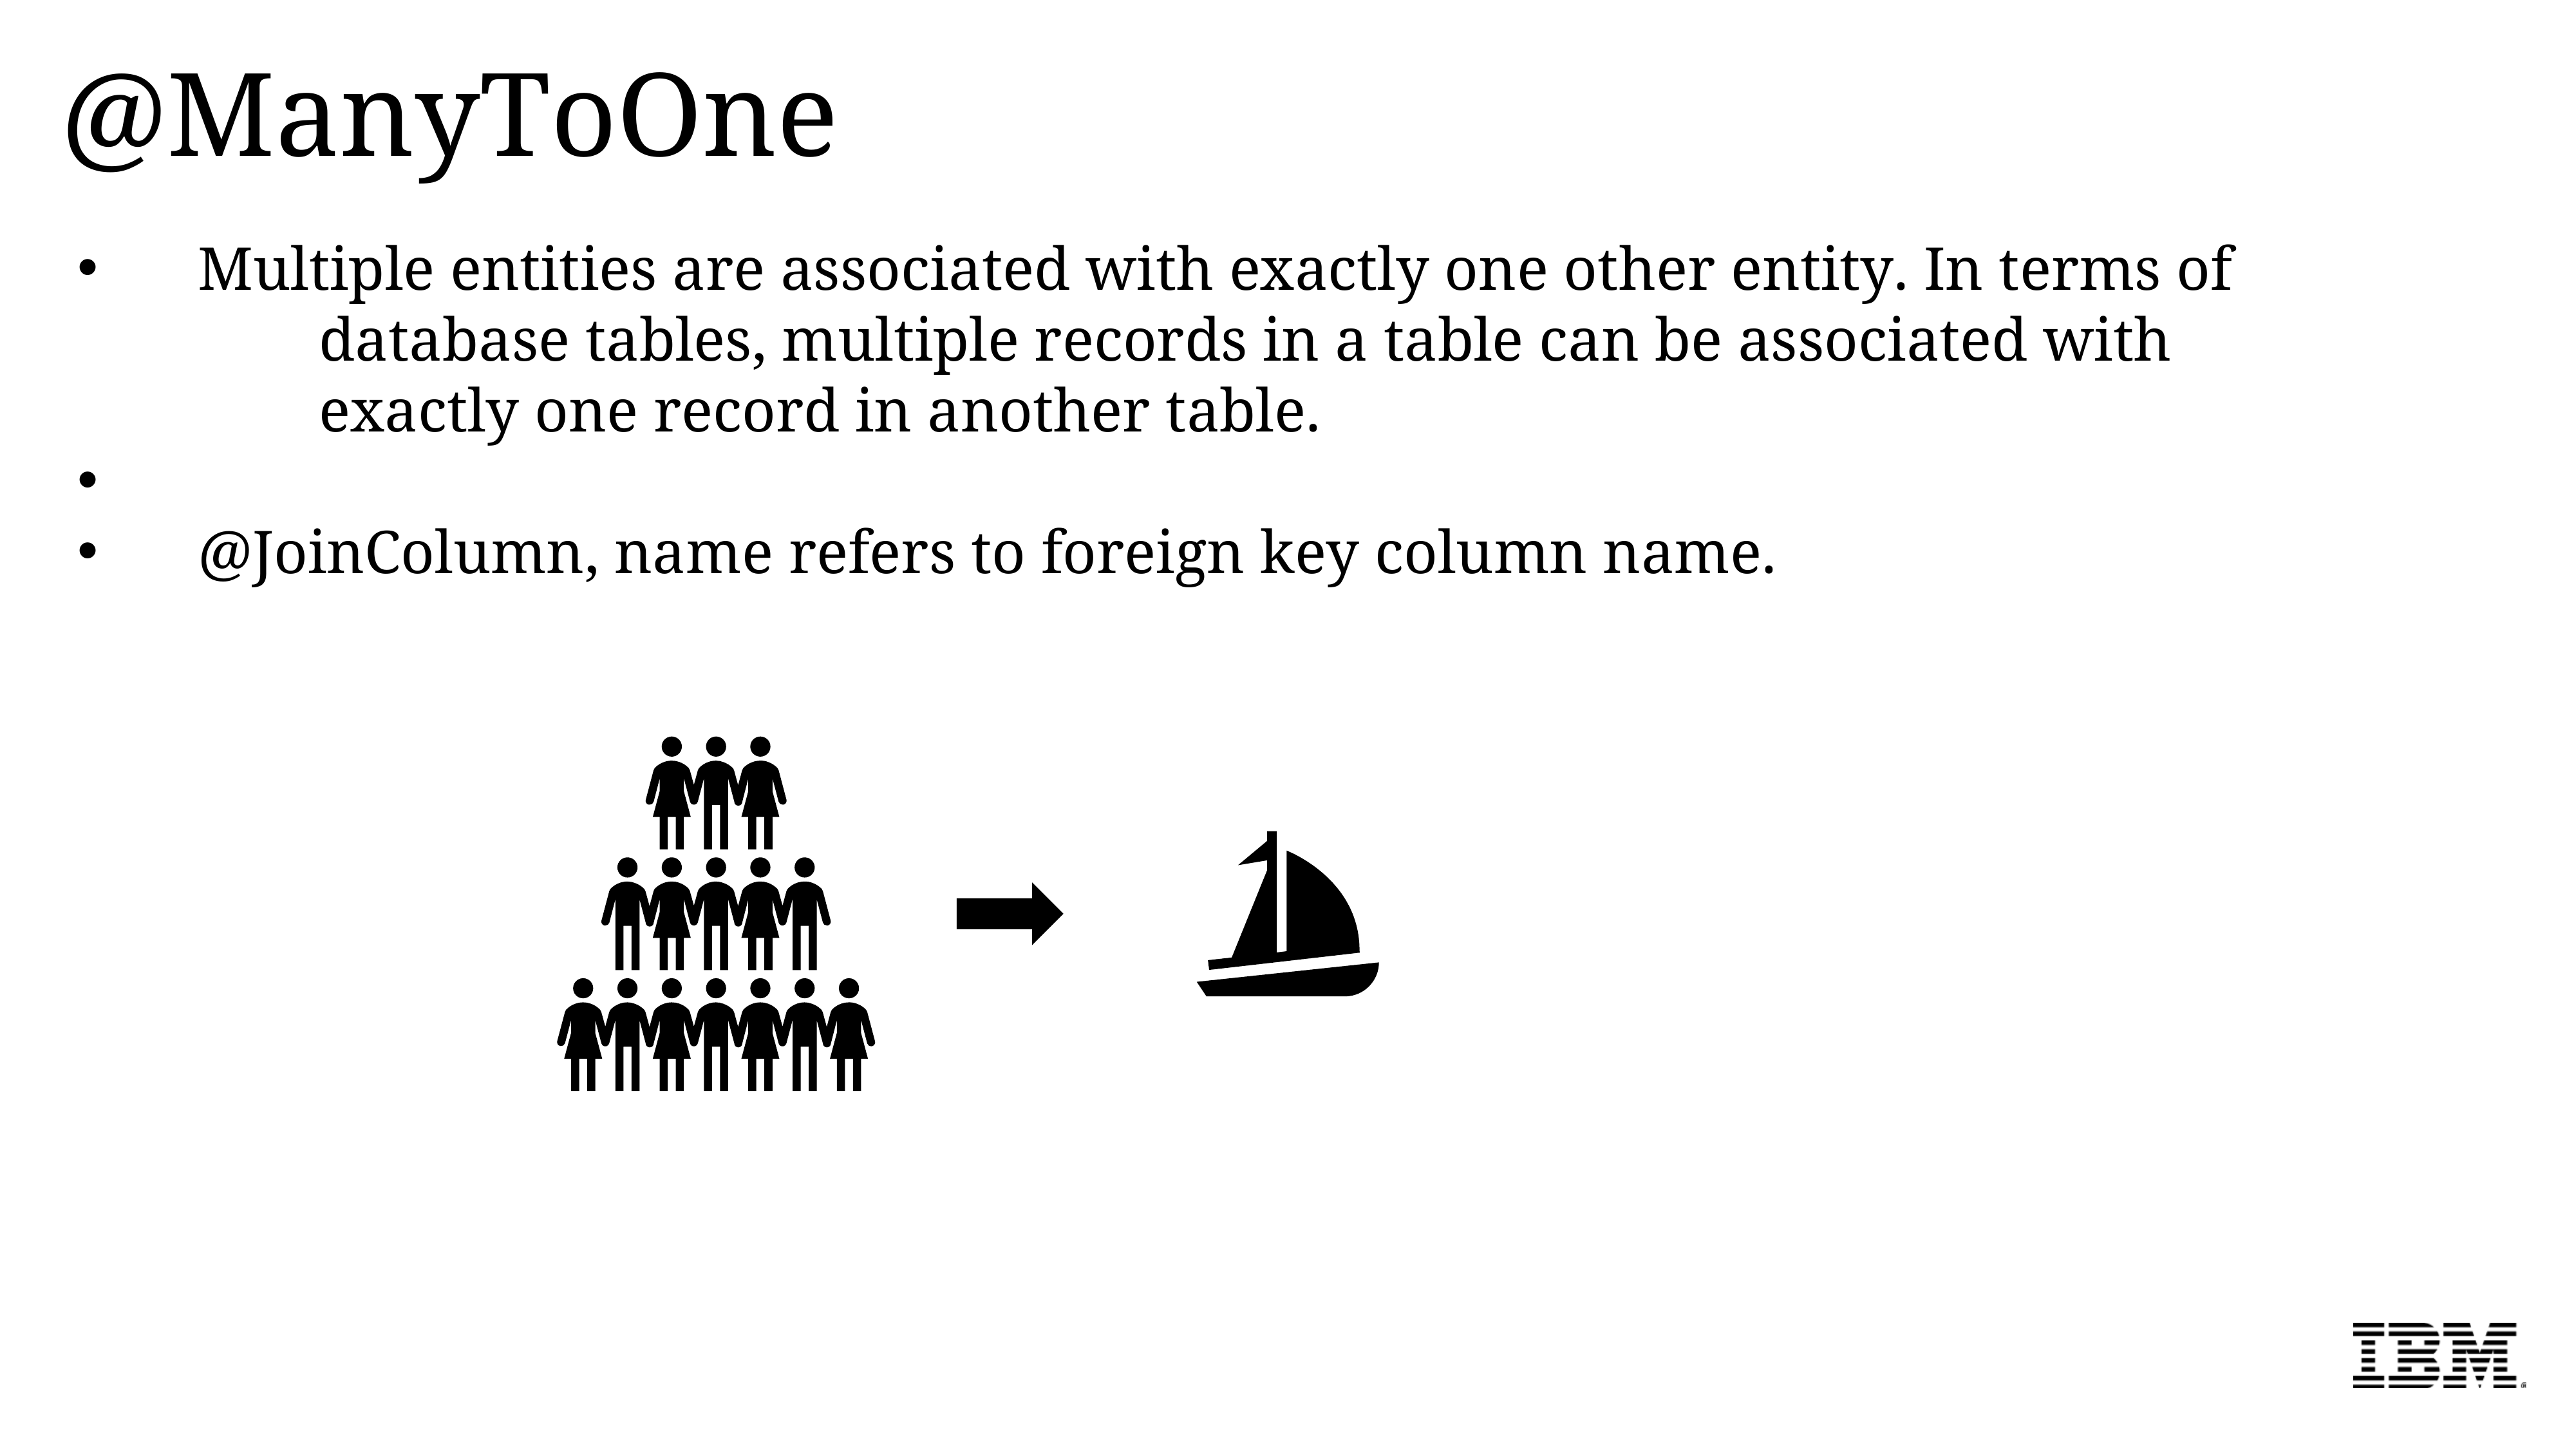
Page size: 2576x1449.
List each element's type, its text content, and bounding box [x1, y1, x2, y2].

text_box [61, 211, 2448, 1209]
text_box Multiple entities are associated with exactly one other entity. In terms of database tables, multiple records in a table can be associated with exactly one record in another table. @JoinColumn, name refers to foreign key column name. [77, 231, 2382, 1213]
picture [516, 718, 908, 1110]
title @ManyToOne [77, 41, 1832, 211]
text_box [957, 885, 1062, 943]
picture [1170, 795, 1406, 1032]
